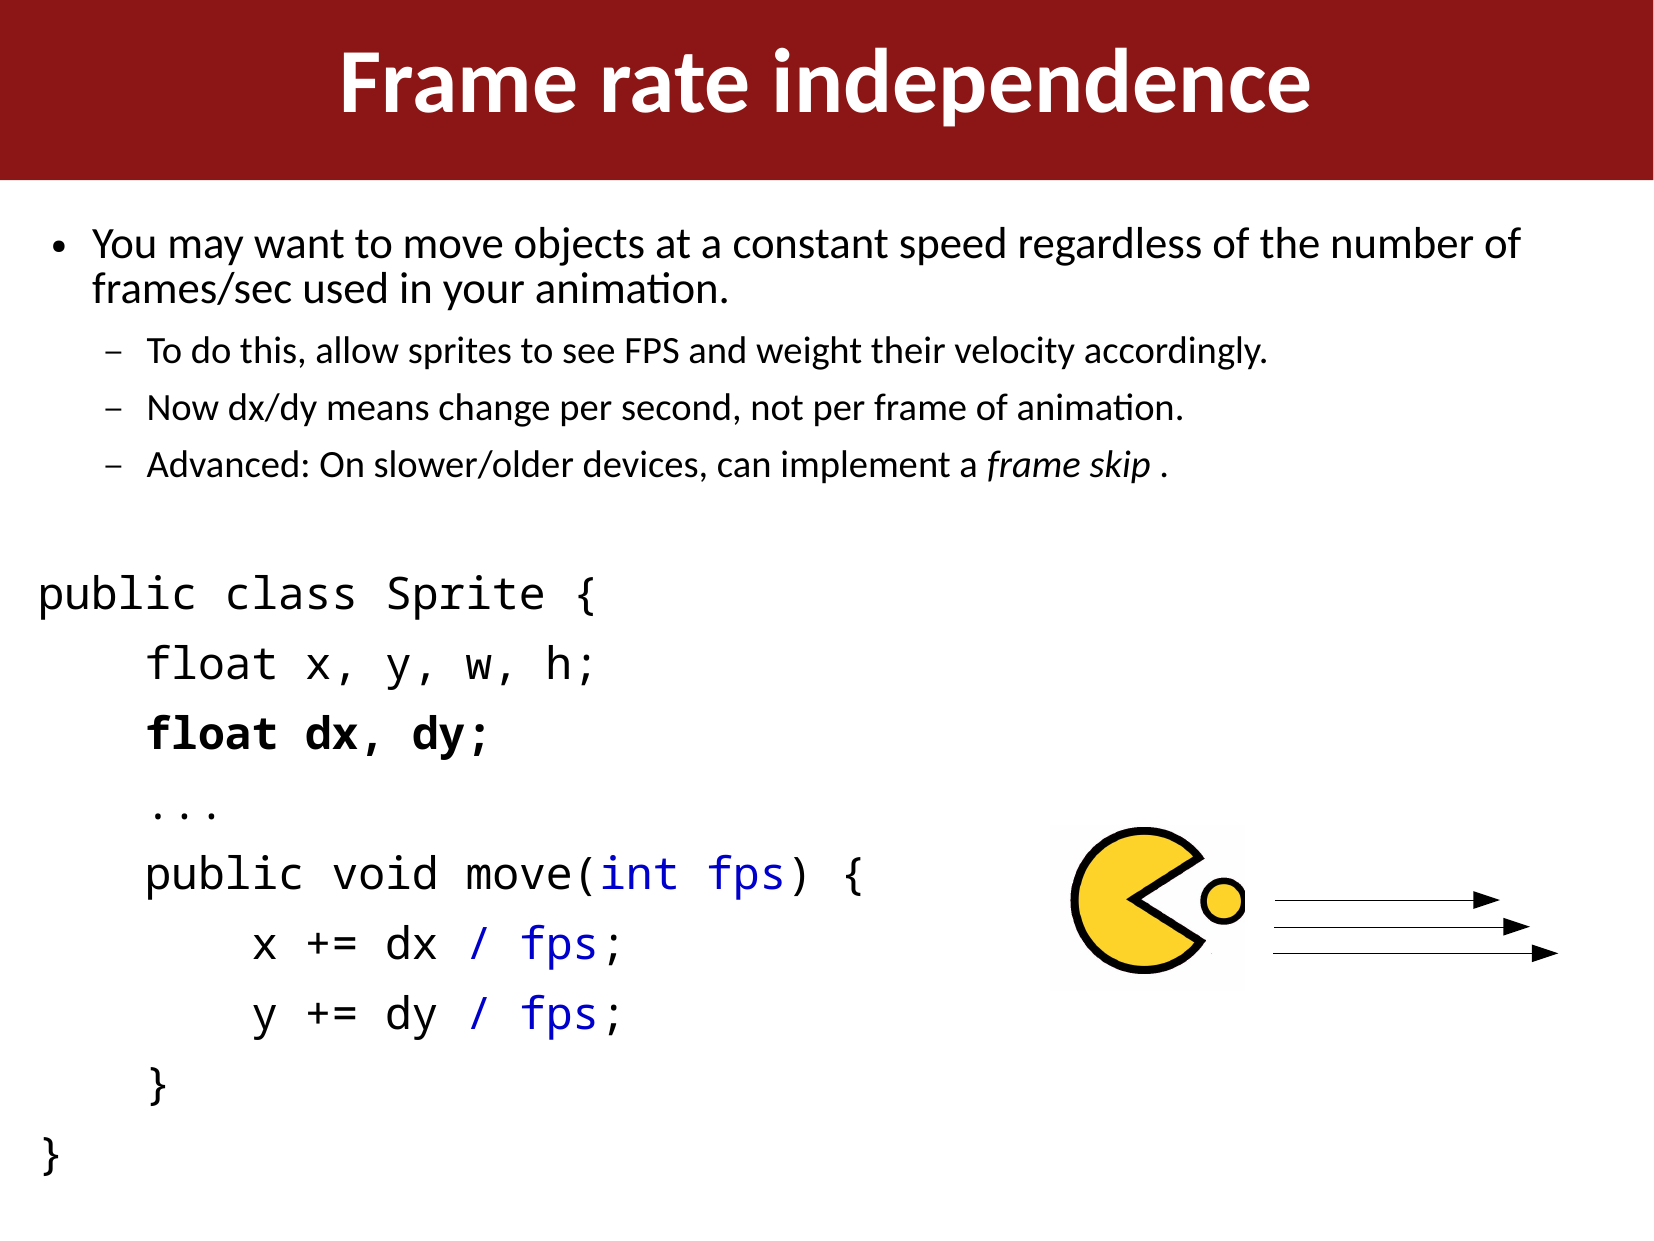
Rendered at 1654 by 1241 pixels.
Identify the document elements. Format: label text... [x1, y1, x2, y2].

title Frame rate independence [0, 0, 1654, 181]
picture [1050, 825, 1245, 991]
list You may want to move objects at a constant speed regardless of the number of frames/sec used in your animation. To do this, allow sprites to see FPS and weight their velocity accordingly. Now dx/dy means change per second, not per frame of animation. Advanced: On slower/older devices, can implement a frame skip . public class Sprite { float x, y, w, h; float dx, dy; ... public void move(int fps) { x += dx / fps; y += dy / fps; } } [37, 225, 1636, 1186]
